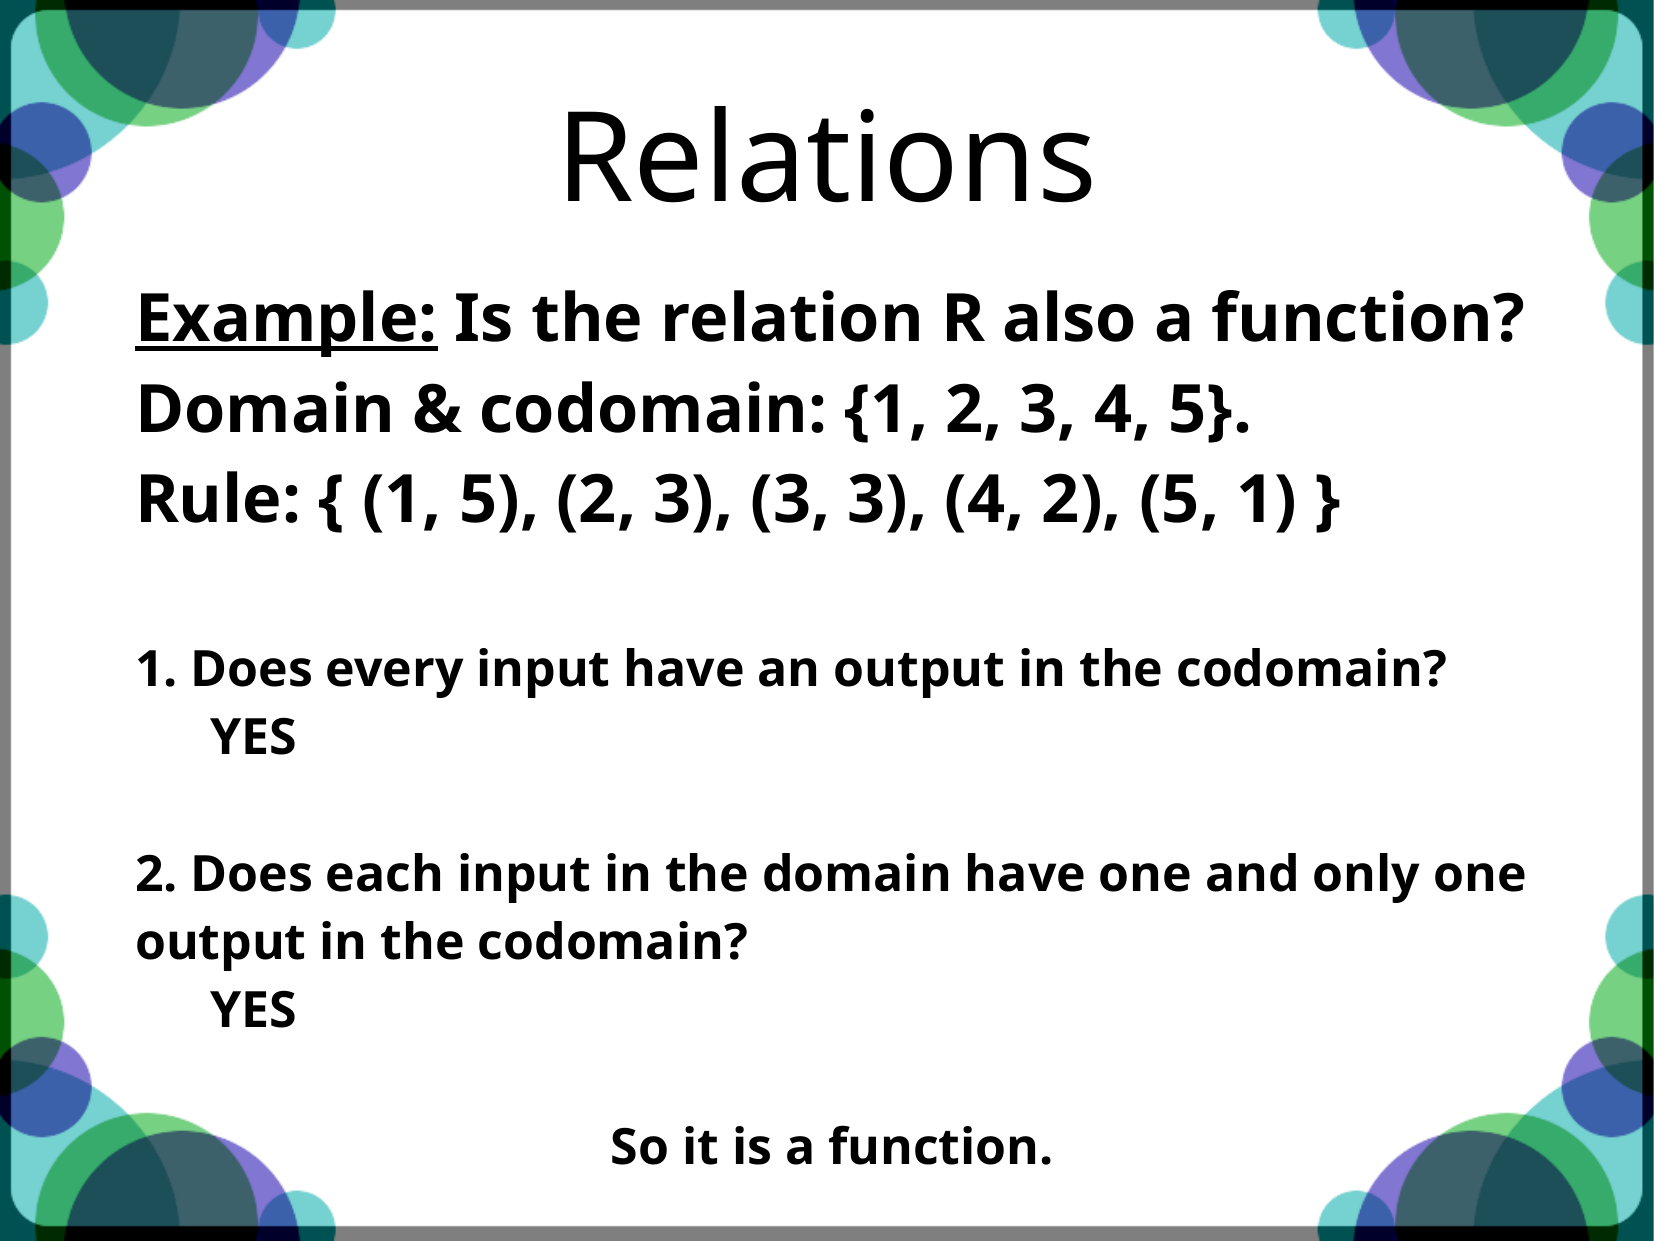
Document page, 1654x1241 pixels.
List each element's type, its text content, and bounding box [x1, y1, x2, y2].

title Relations [82, 49, 1571, 257]
text_box Example: Is the relation R also a function? Domain & codomain: {1, 2, 3, 4, 5}. Rule: { (1, 5), (2, 3), (3, 3), (4, 2), (5, 1) } 1. Does every input have an output in the codomain? YES 2. Does each input in the domain have one and only one output in the codomain? YES So it is a function. [135, 270, 1531, 1017]
picture [0, 0, 1654, 1241]
